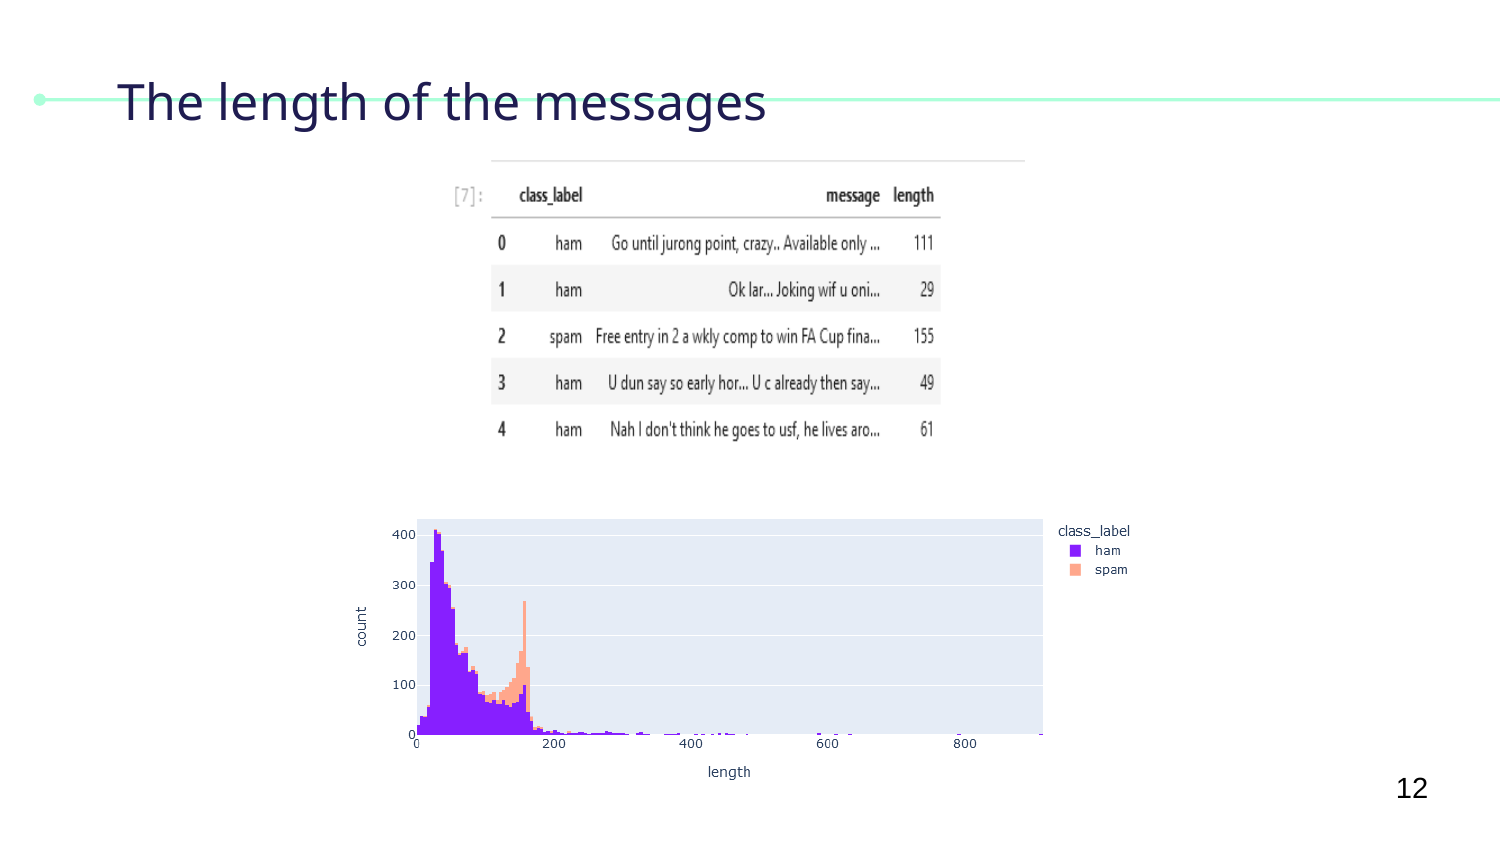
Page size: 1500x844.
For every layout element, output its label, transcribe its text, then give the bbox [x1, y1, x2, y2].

picture [295, 160, 1158, 781]
title The length of the messages [102, 55, 1101, 144]
text_box 12 [1380, 761, 1450, 812]
